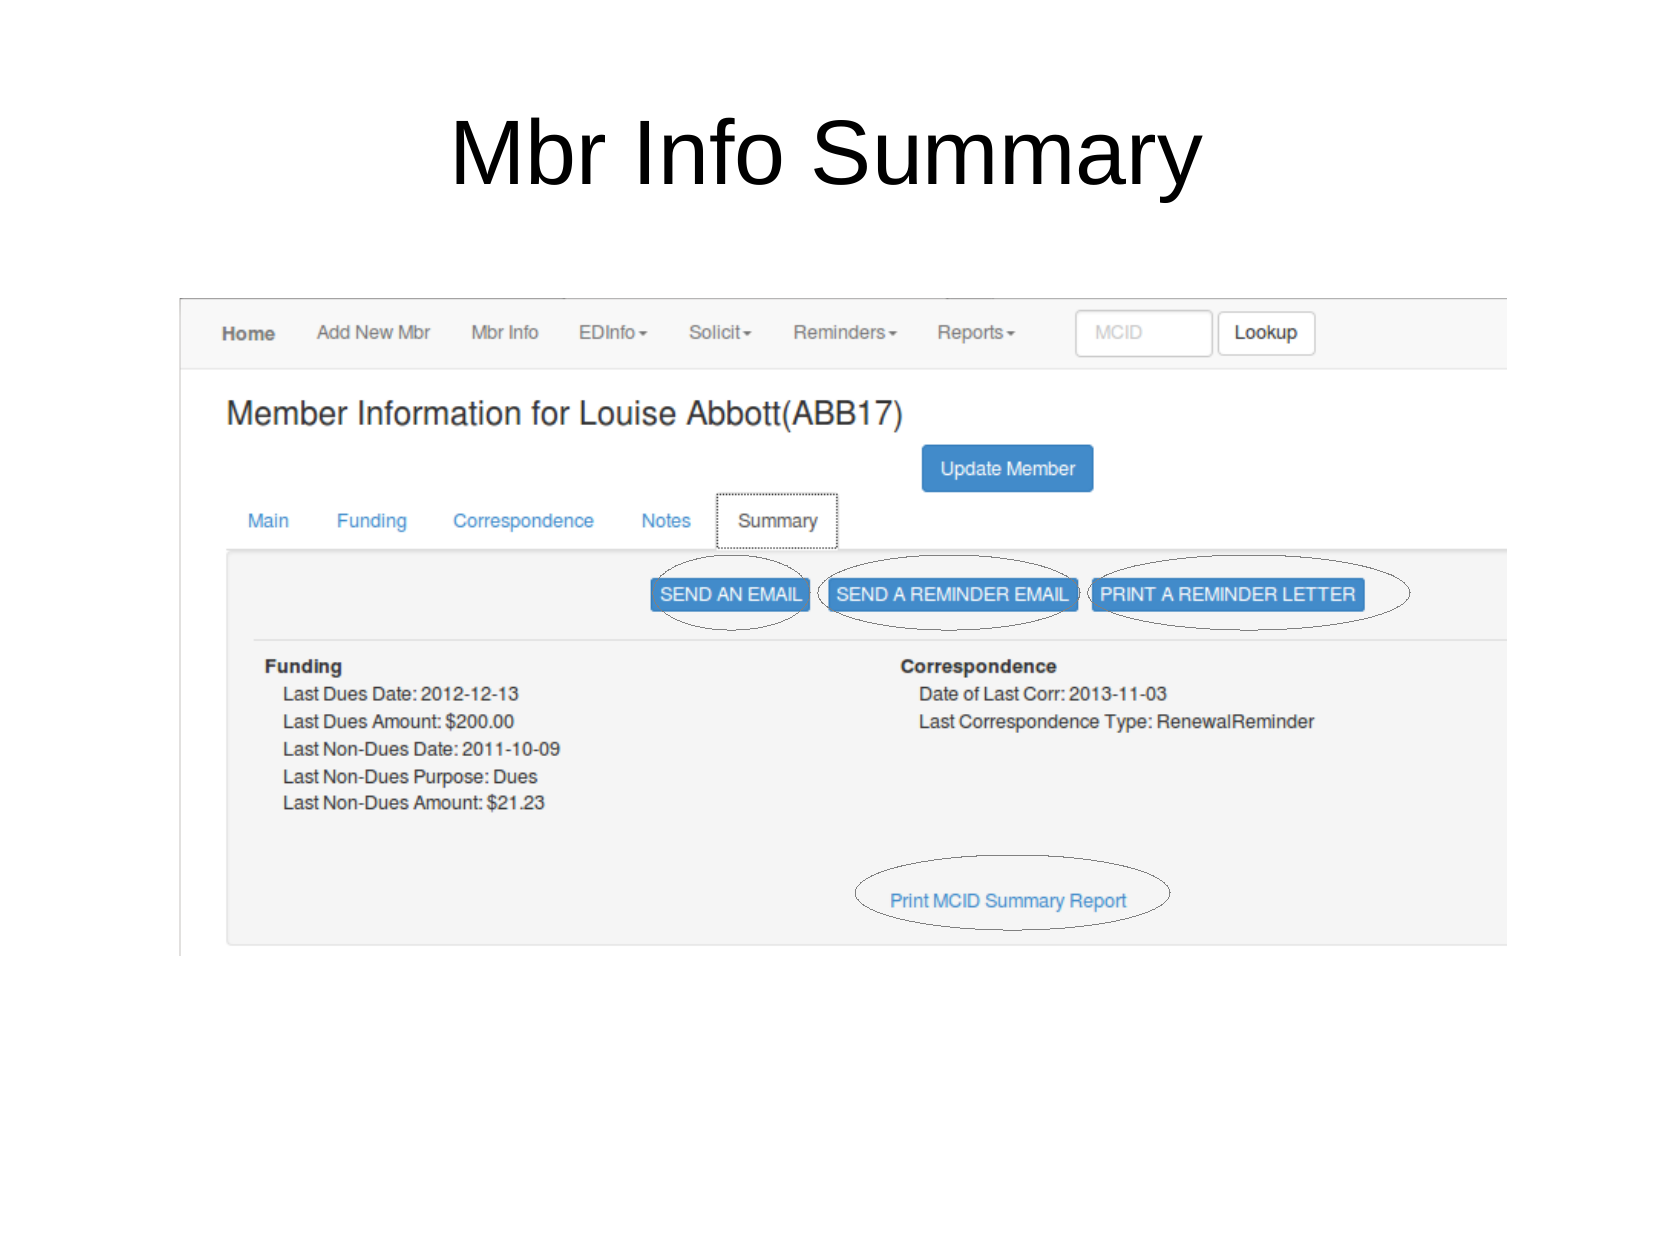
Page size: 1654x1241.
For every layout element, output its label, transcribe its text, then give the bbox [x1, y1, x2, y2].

text_box [817, 555, 1081, 631]
text_box [855, 855, 1171, 931]
picture [179, 298, 1507, 956]
text_box [1087, 555, 1411, 631]
title Mbr Info Summary [82, 49, 1571, 257]
text_box [652, 555, 811, 631]
